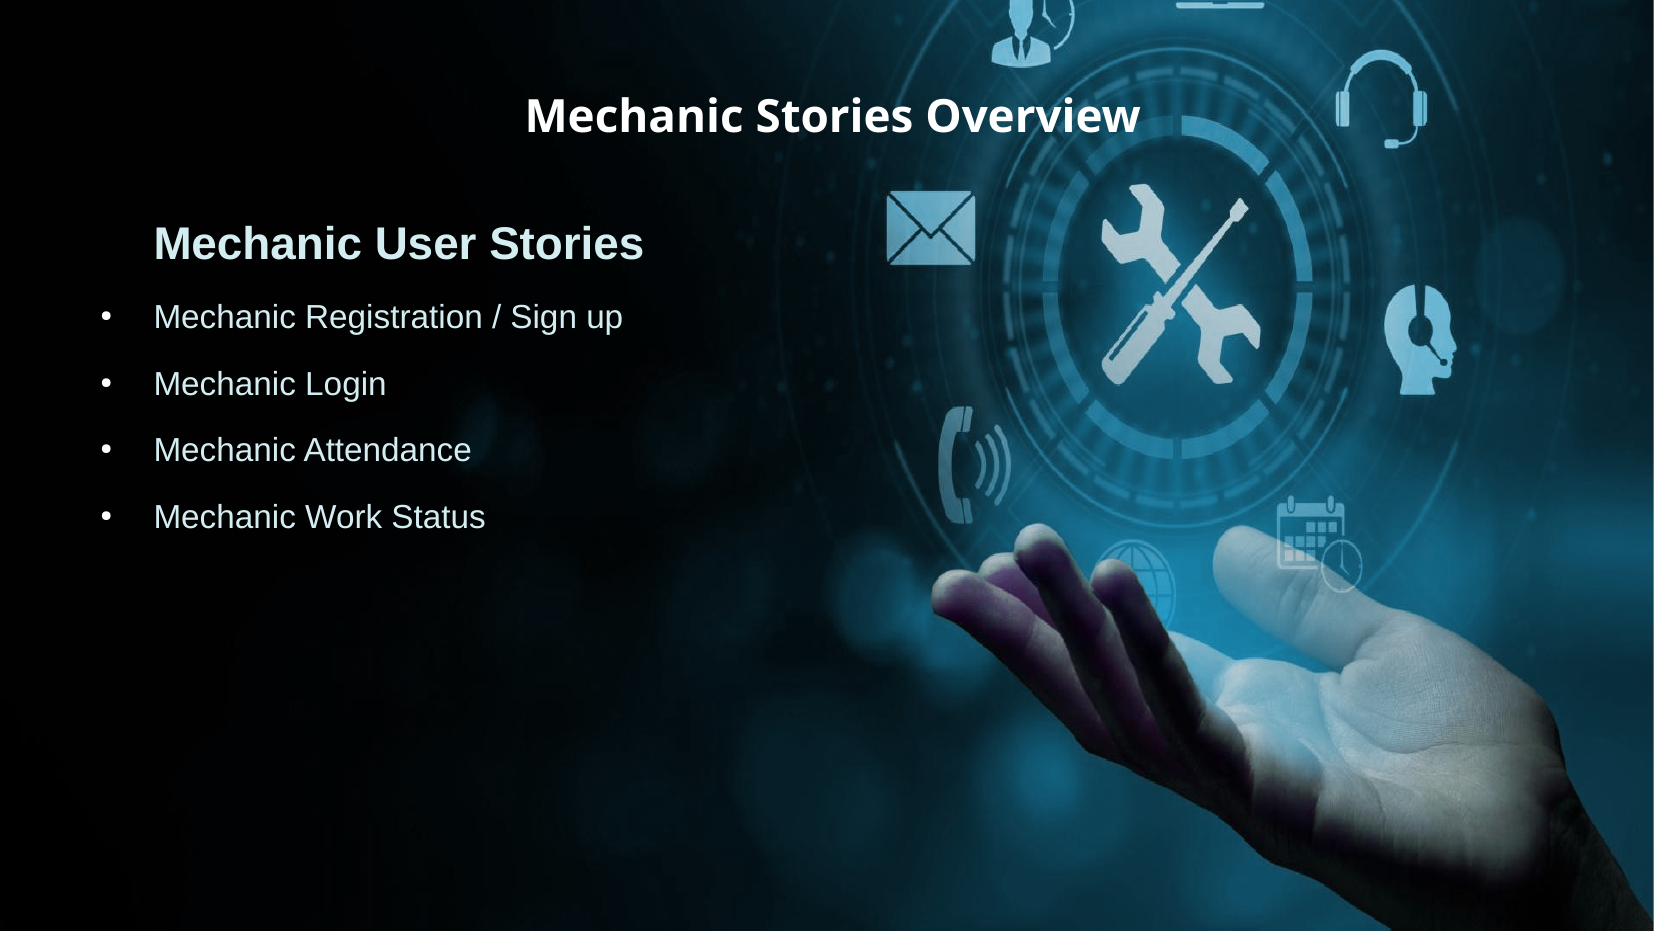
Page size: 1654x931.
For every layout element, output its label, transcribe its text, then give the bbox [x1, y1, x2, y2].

title Mechanic Stories Overview [88, 37, 1577, 193]
list Mechanic User Stories Mechanic Registration / Sign up Mechanic Login Mechanic Attendance Mechanic Work Status [82, 217, 1571, 758]
picture [0, 0, 1654, 931]
